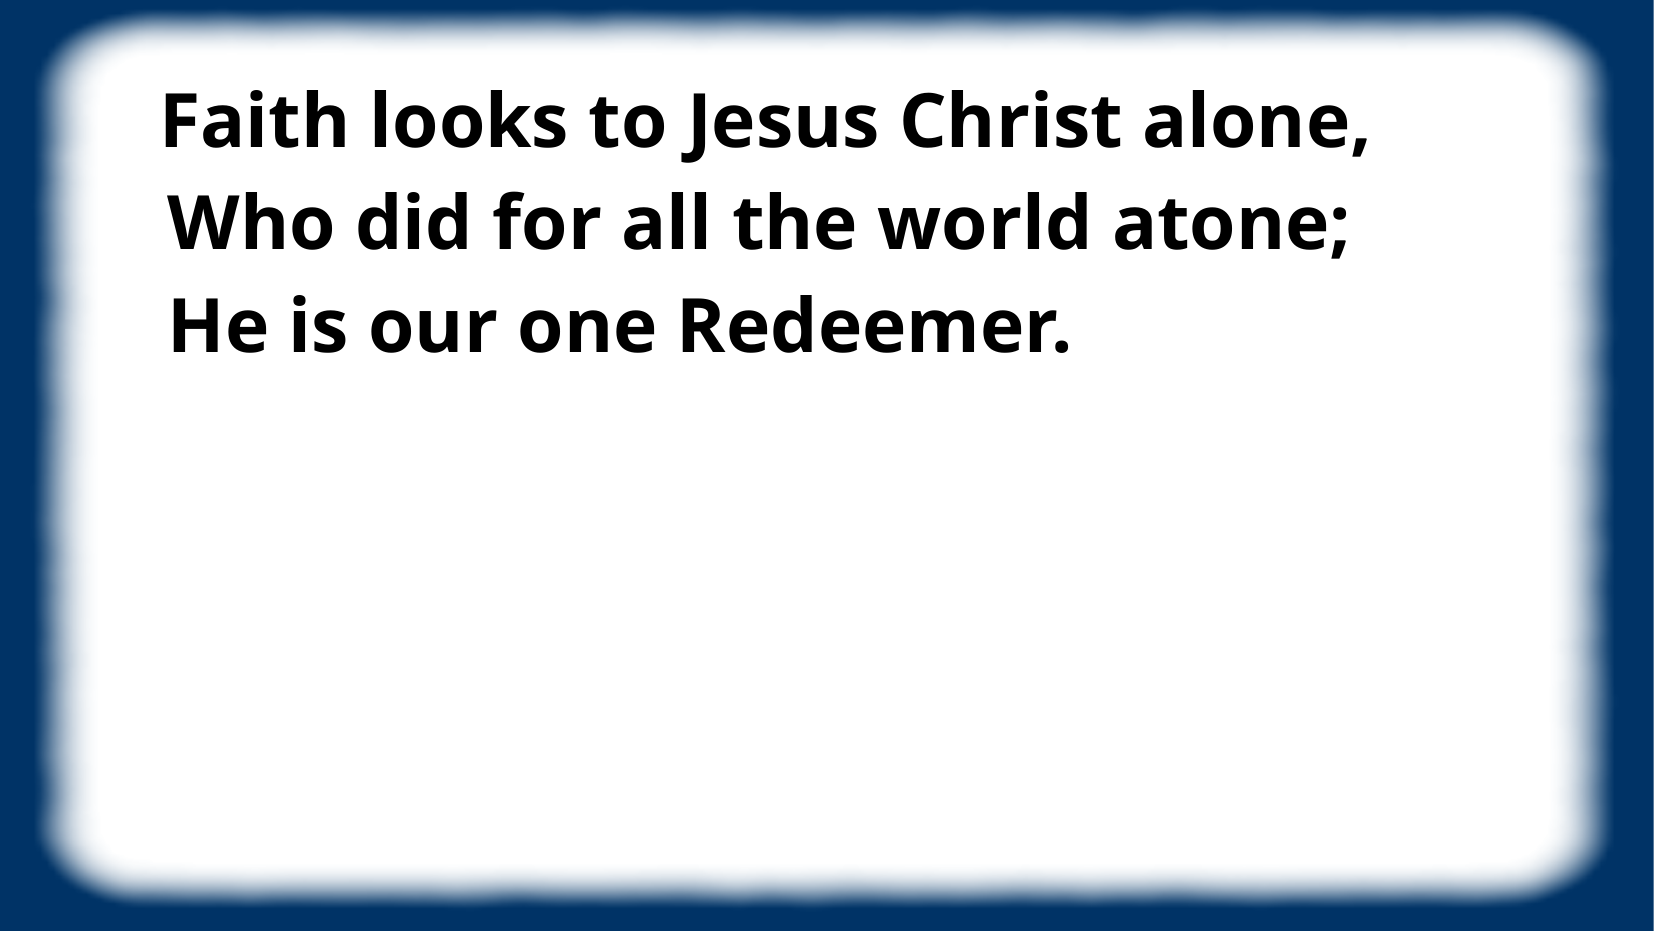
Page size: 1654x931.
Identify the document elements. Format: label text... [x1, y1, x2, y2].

picture [0, 0, 1654, 931]
text_box Faith looks to Jesus Christ alone, Who did for all the world atone; He is our one Redeemer. [75, 60, 1576, 375]
